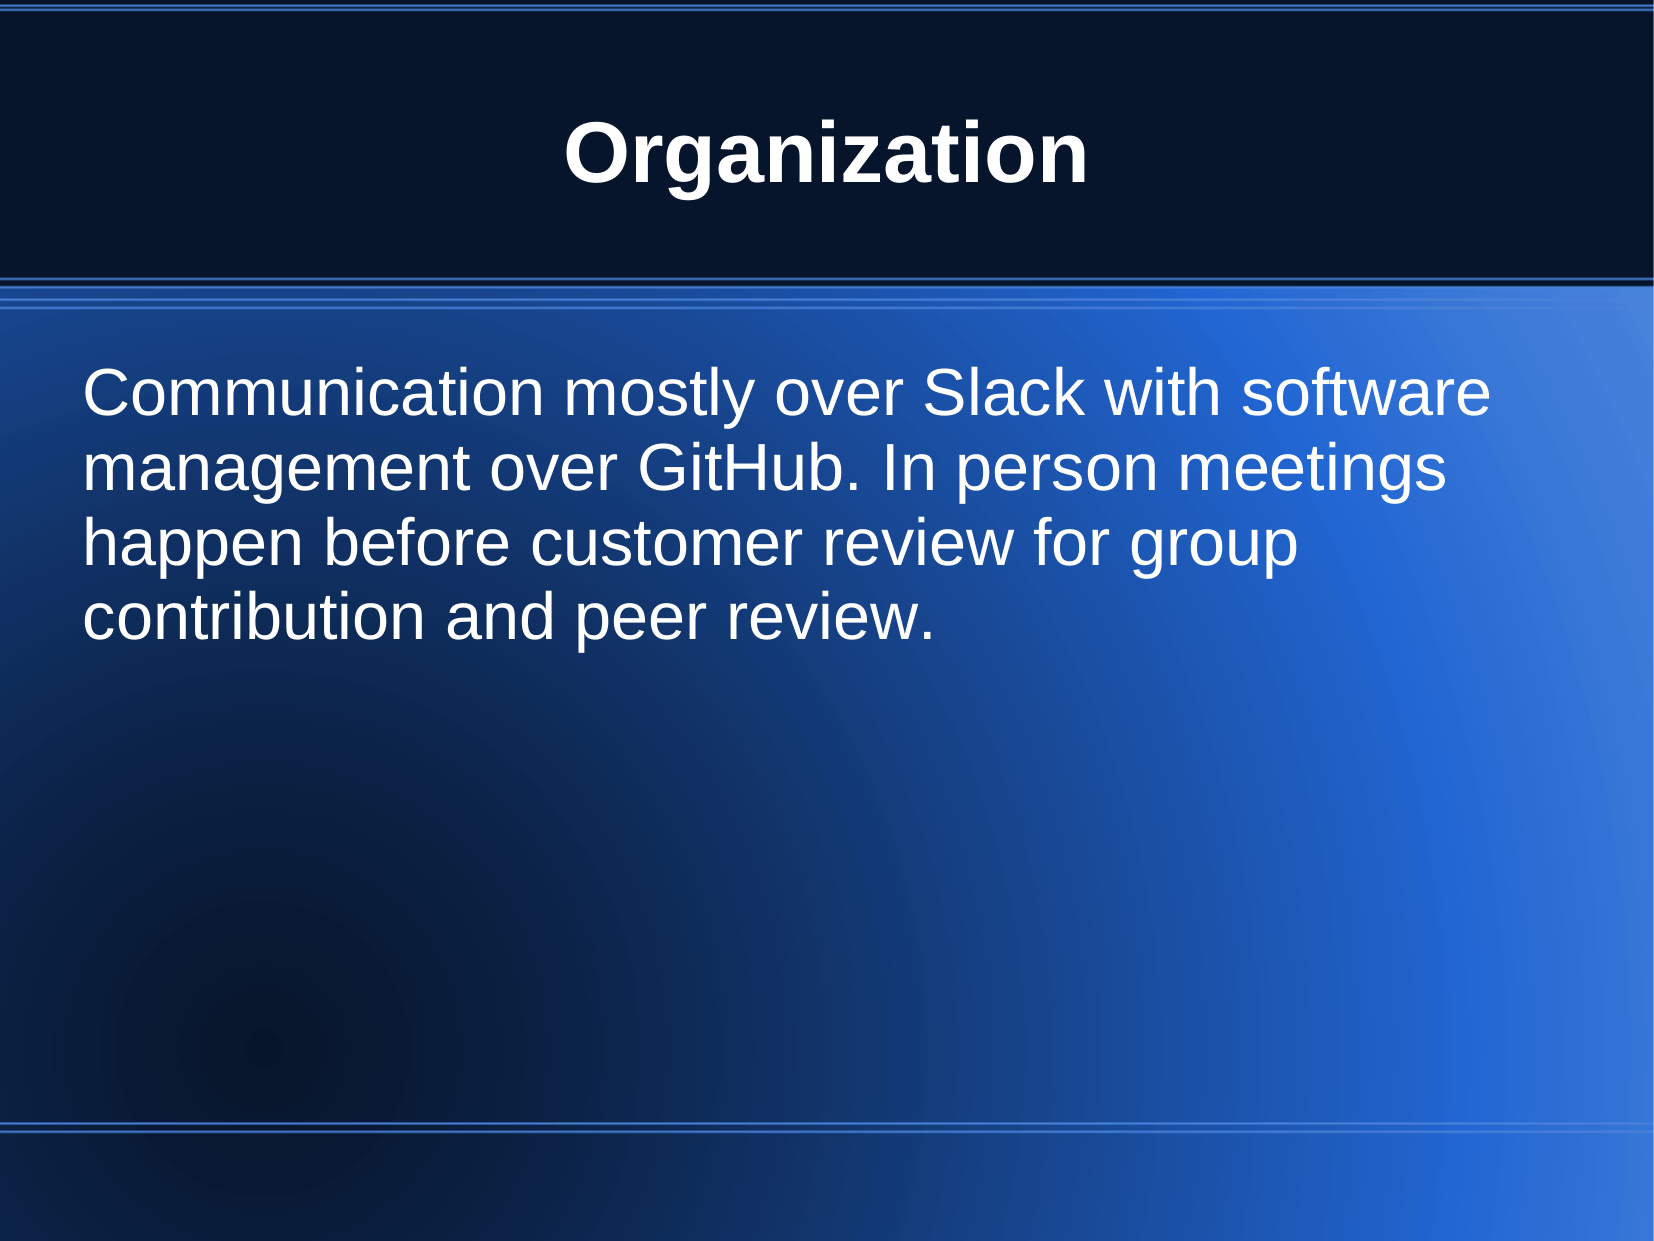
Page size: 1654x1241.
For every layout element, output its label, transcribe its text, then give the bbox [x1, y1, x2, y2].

picture [0, 0, 1654, 1241]
title Organization [82, 49, 1571, 257]
list Communication mostly over Slack with software management over GitHub. In person meetings happen before customer review for group contribution and peer review. [82, 355, 1571, 1058]
